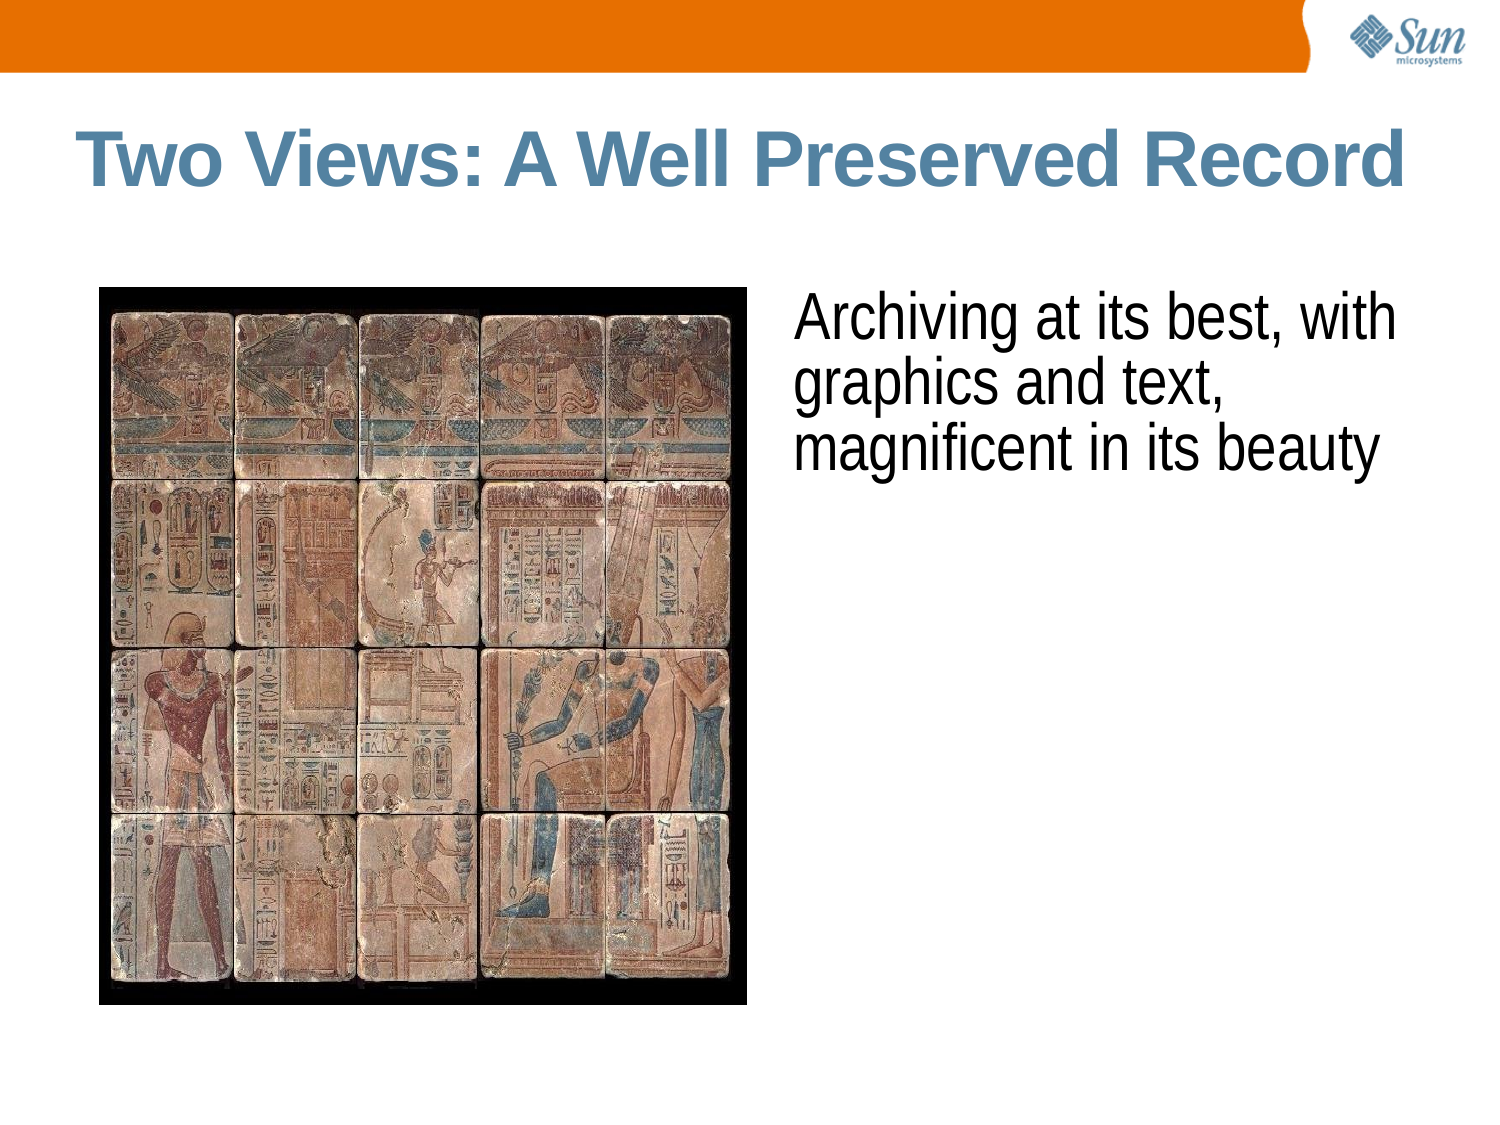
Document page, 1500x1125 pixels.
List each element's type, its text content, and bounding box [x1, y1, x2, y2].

picture [99, 287, 747, 1006]
title Two Views: A Well Preserved Record [75, 122, 1438, 292]
picture [0, 0, 1500, 75]
list Archiving at its best, with graphics and text, magnificent in its beauty [778, 287, 1426, 1006]
